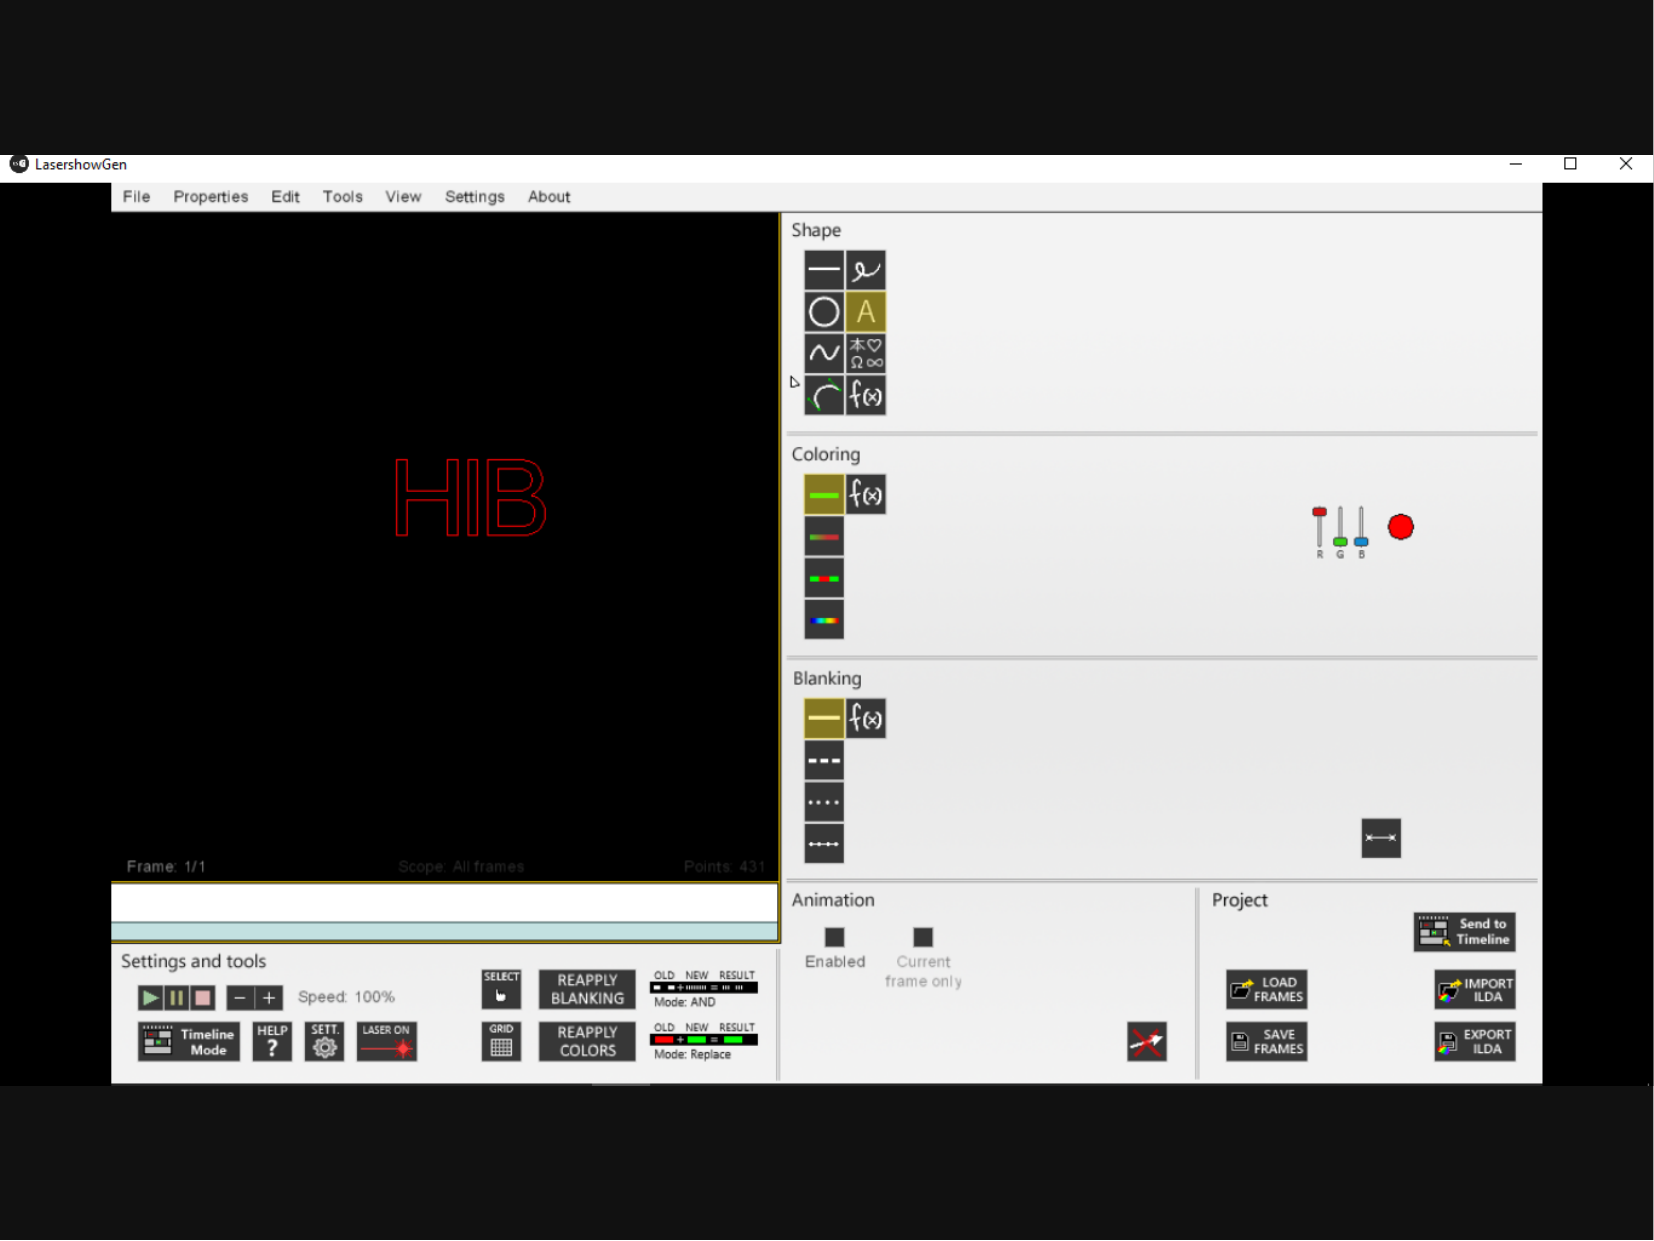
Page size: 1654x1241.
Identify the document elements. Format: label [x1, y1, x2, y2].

picture [0, 155, 1654, 1086]
